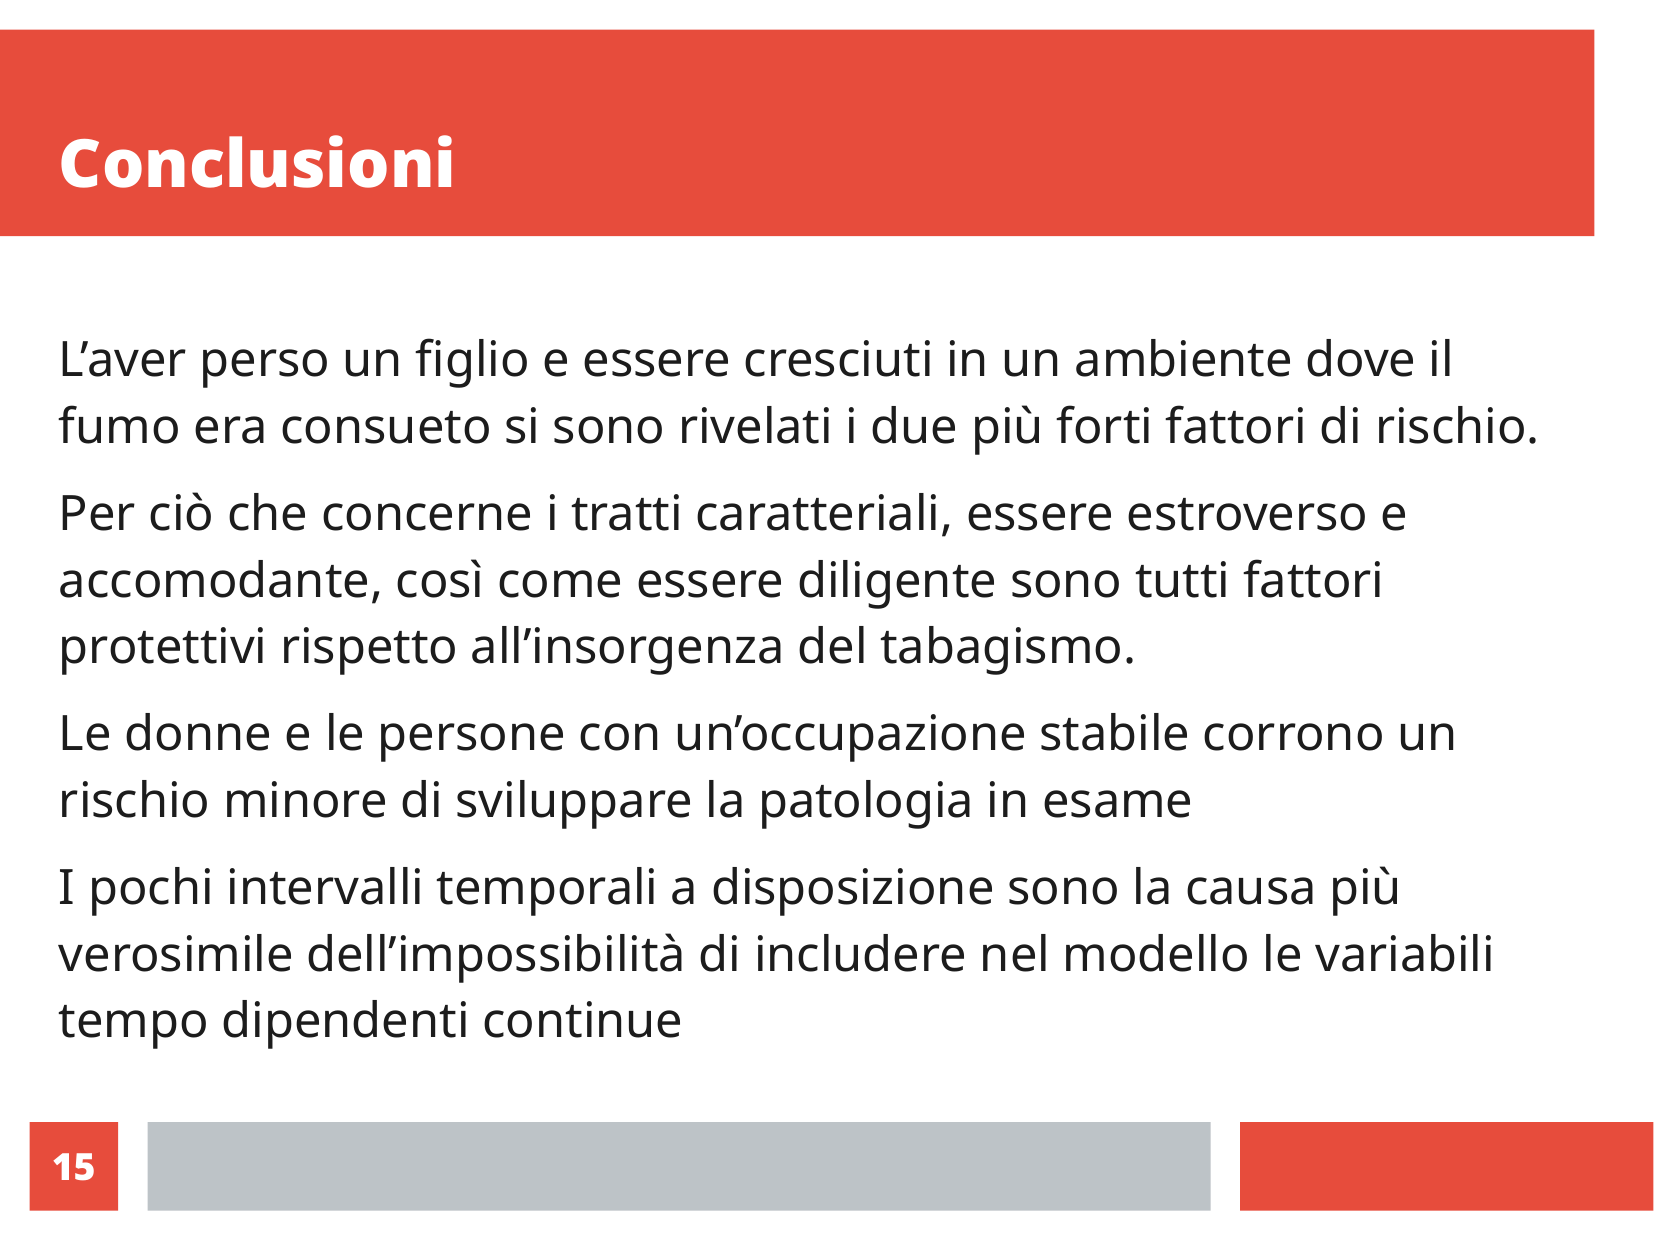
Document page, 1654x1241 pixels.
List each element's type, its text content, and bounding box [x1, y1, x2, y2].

title Conclusioni [59, 59, 1595, 207]
list L’aver perso un figlio e essere cresciuti in un ambiente dove il fumo era consueto si sono rivelati i due più forti fattori di rischio. Per ciò che concerne i tratti caratteriali, essere estroverso e accomodante, così come essere diligente sono tutti fattori protettivi rispetto all’insorgenza del tabagismo. Le donne e le persone con un’occupazione stabile corrono un rischio minore di sviluppare la patologia in esame I pochi intervalli temporali a disposizione sono la causa più verosimile dell’impossibilità di includere nel modello le variabili tempo dipendenti continue [59, 324, 1565, 1229]
